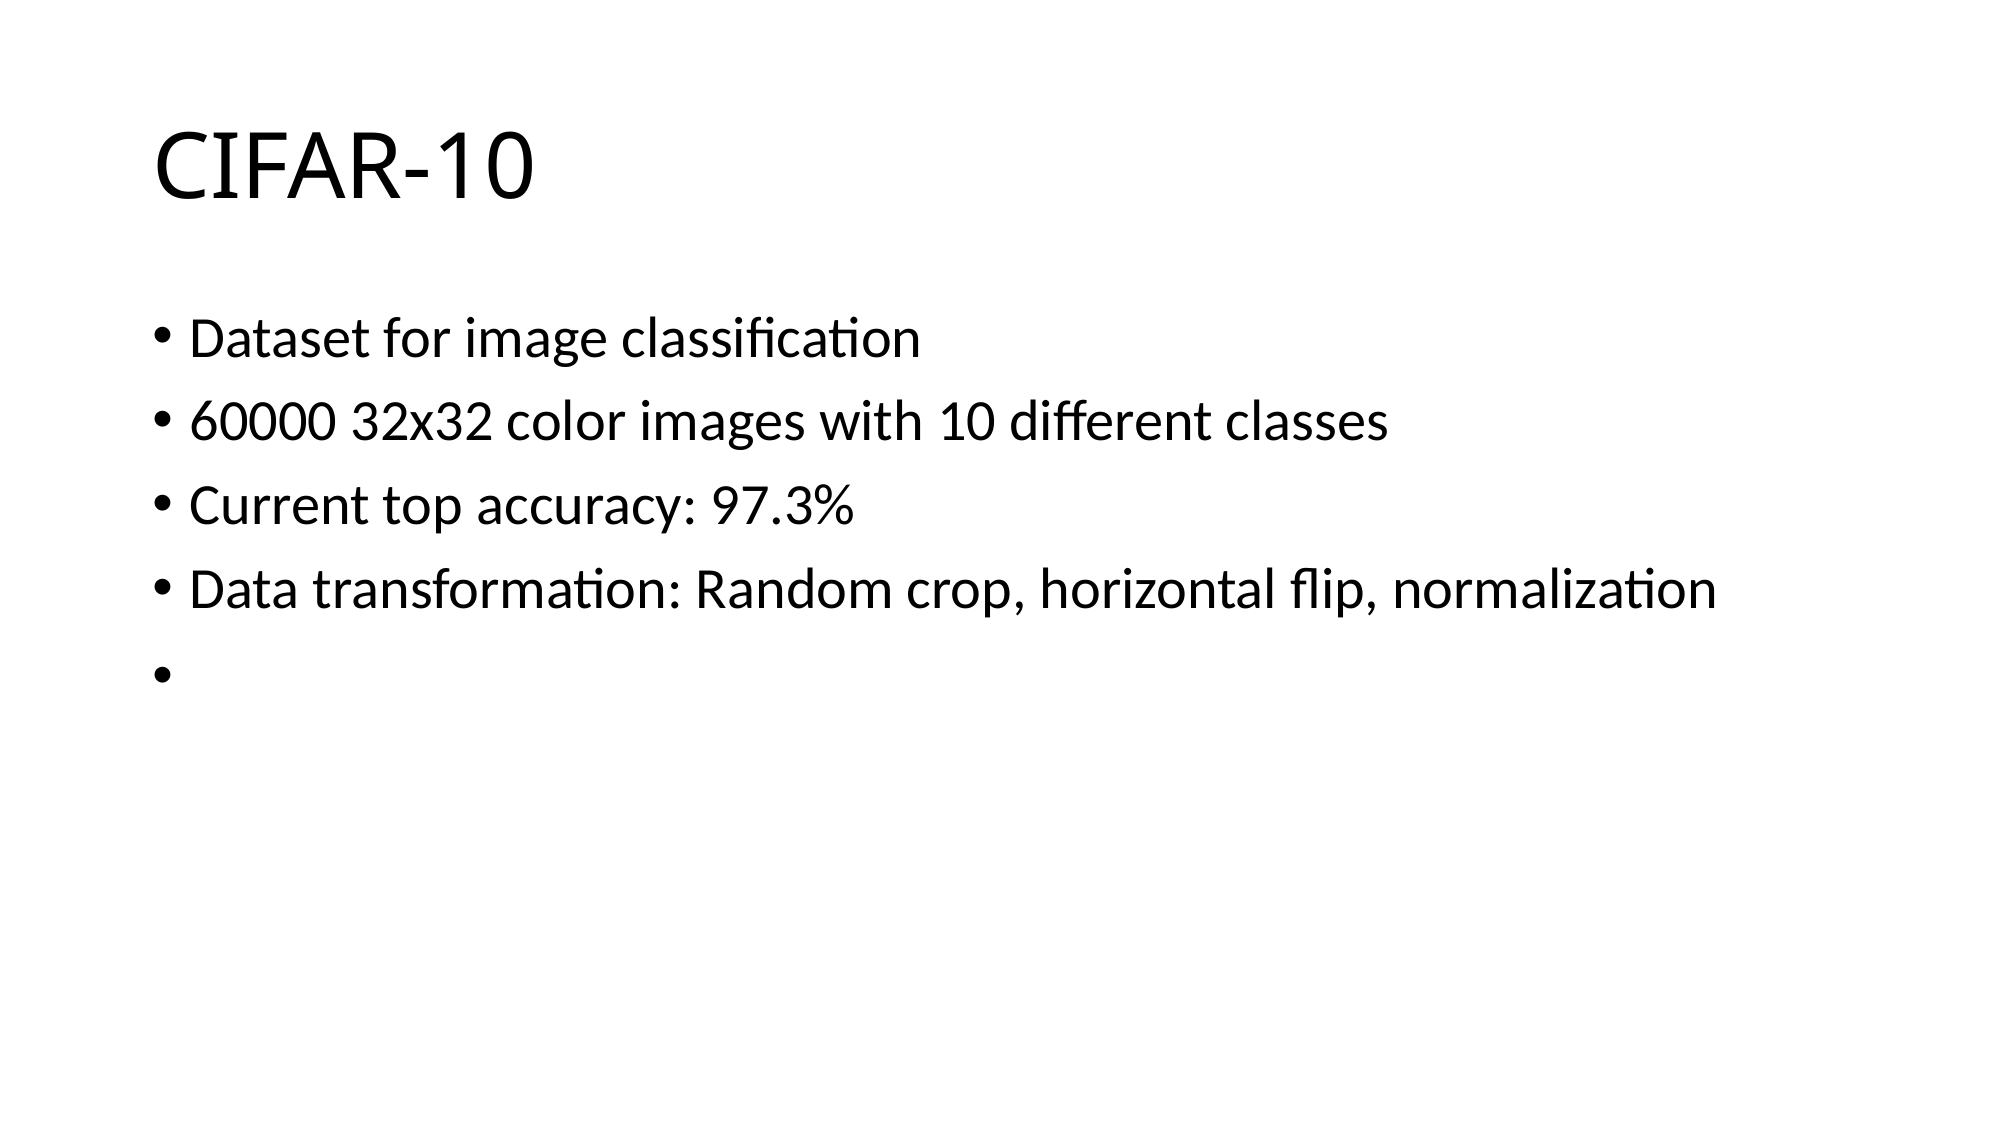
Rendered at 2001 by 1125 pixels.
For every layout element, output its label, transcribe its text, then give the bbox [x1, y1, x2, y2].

list Dataset for image classification 60000 32x32 color images with 10 different classes Current top accuracy: 97.3% Data transformation: Random crop, horizontal flip, normalization [137, 299, 1863, 1014]
title CIFAR-10 [137, 59, 1863, 278]
